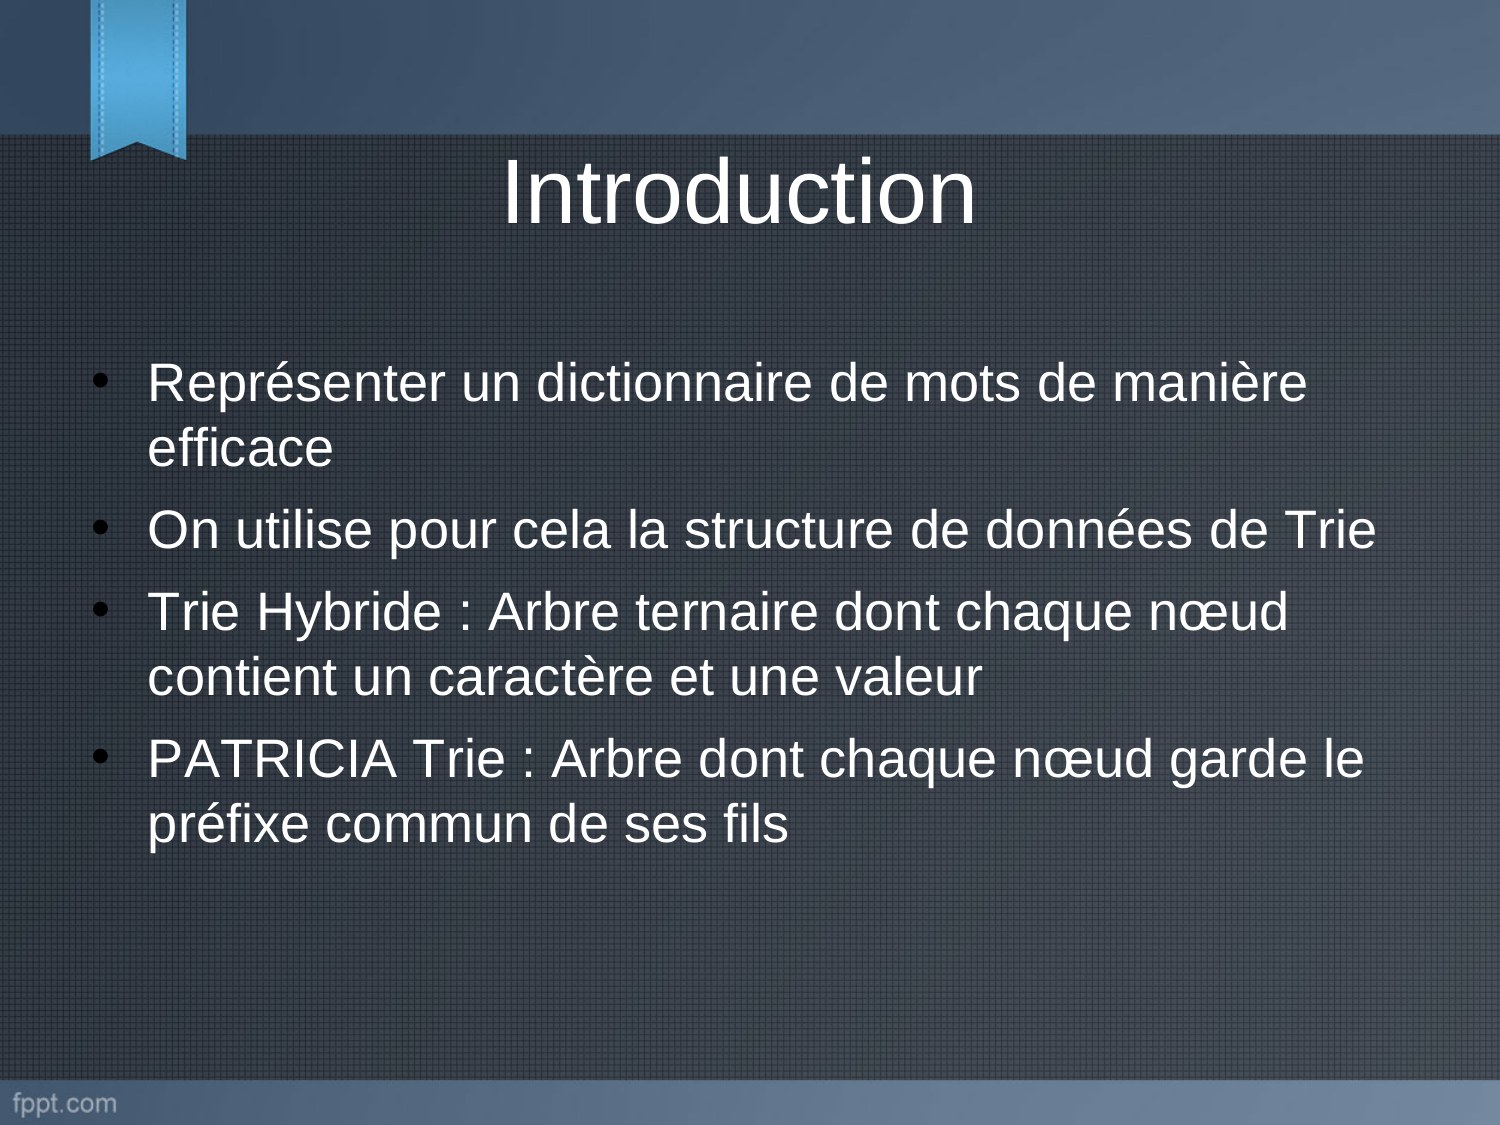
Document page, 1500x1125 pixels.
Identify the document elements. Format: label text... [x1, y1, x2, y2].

list Représenter un dictionnaire de mots de manière efficace On utilise pour cela la structure de données de Trie Trie Hybride : Arbre ternaire dont chaque nœud contient un caractère et une valeur PATRICIA Trie : Arbre dont chaque nœud garde le préfixe commun de ses fils [76, 339, 1427, 1083]
picture [0, 0, 1500, 1125]
title Introduction [64, 106, 1415, 268]
